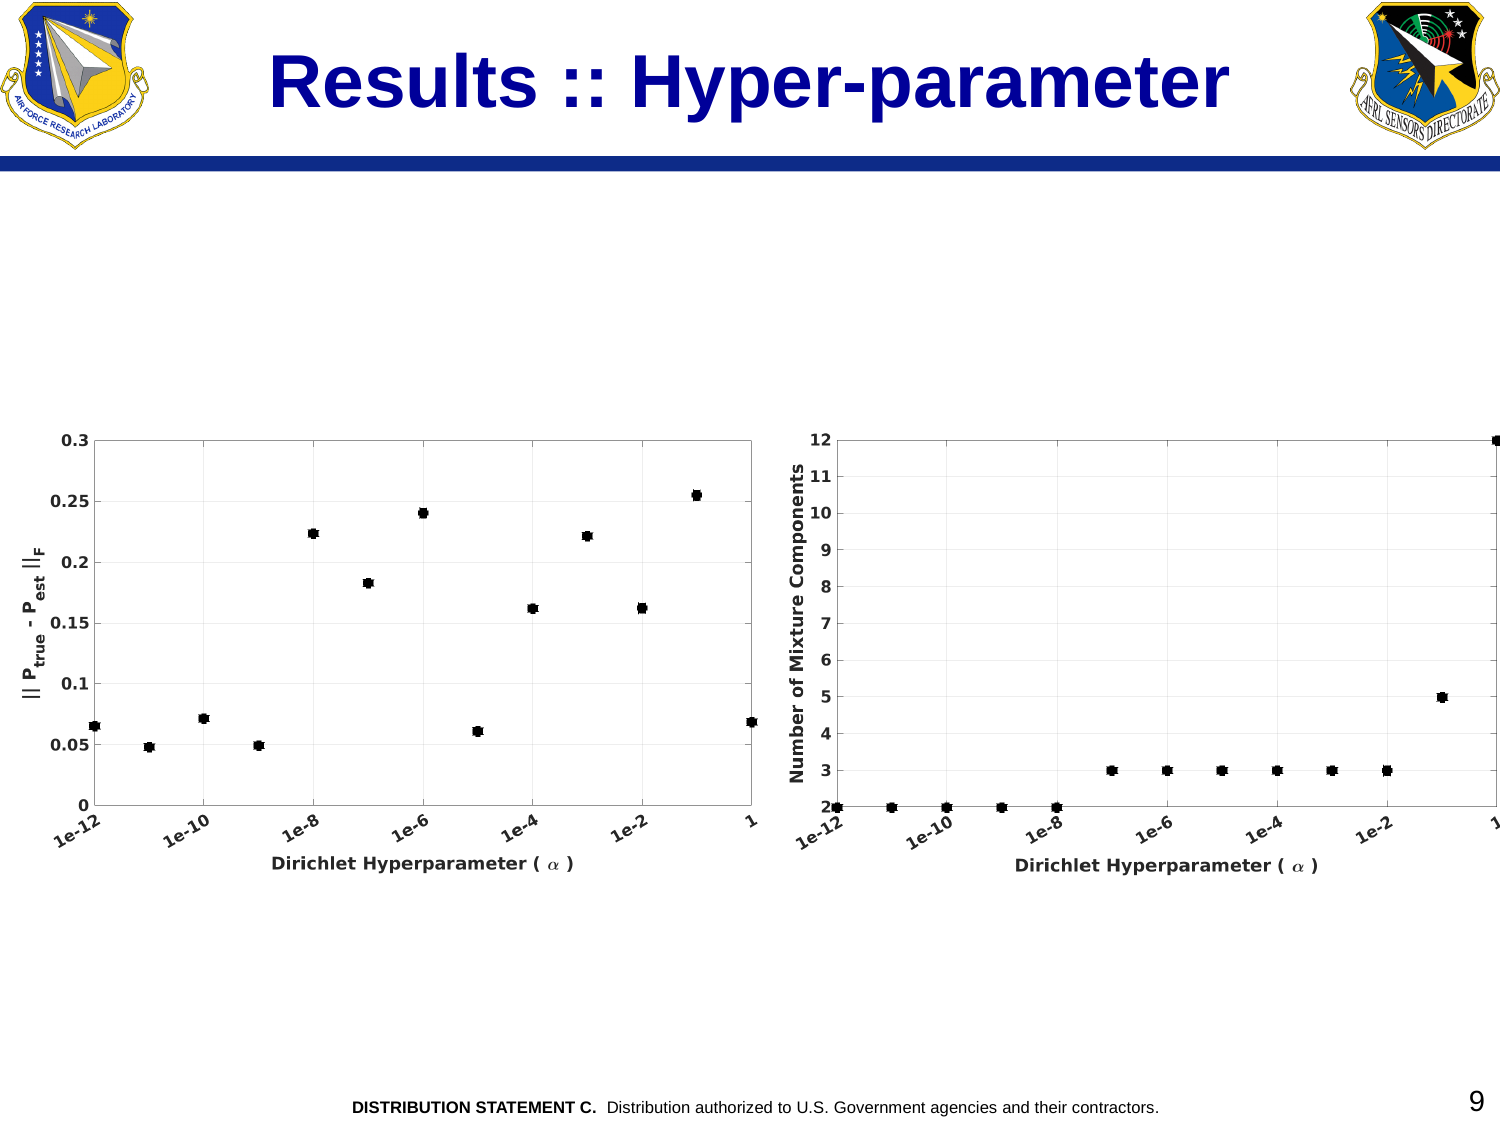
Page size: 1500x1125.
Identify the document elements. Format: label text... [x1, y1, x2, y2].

picture [1350, 2, 1500, 150]
title Results :: Hyper-parameter [150, 0, 1350, 163]
picture [0, 404, 1500, 876]
picture [0, 2, 149, 150]
